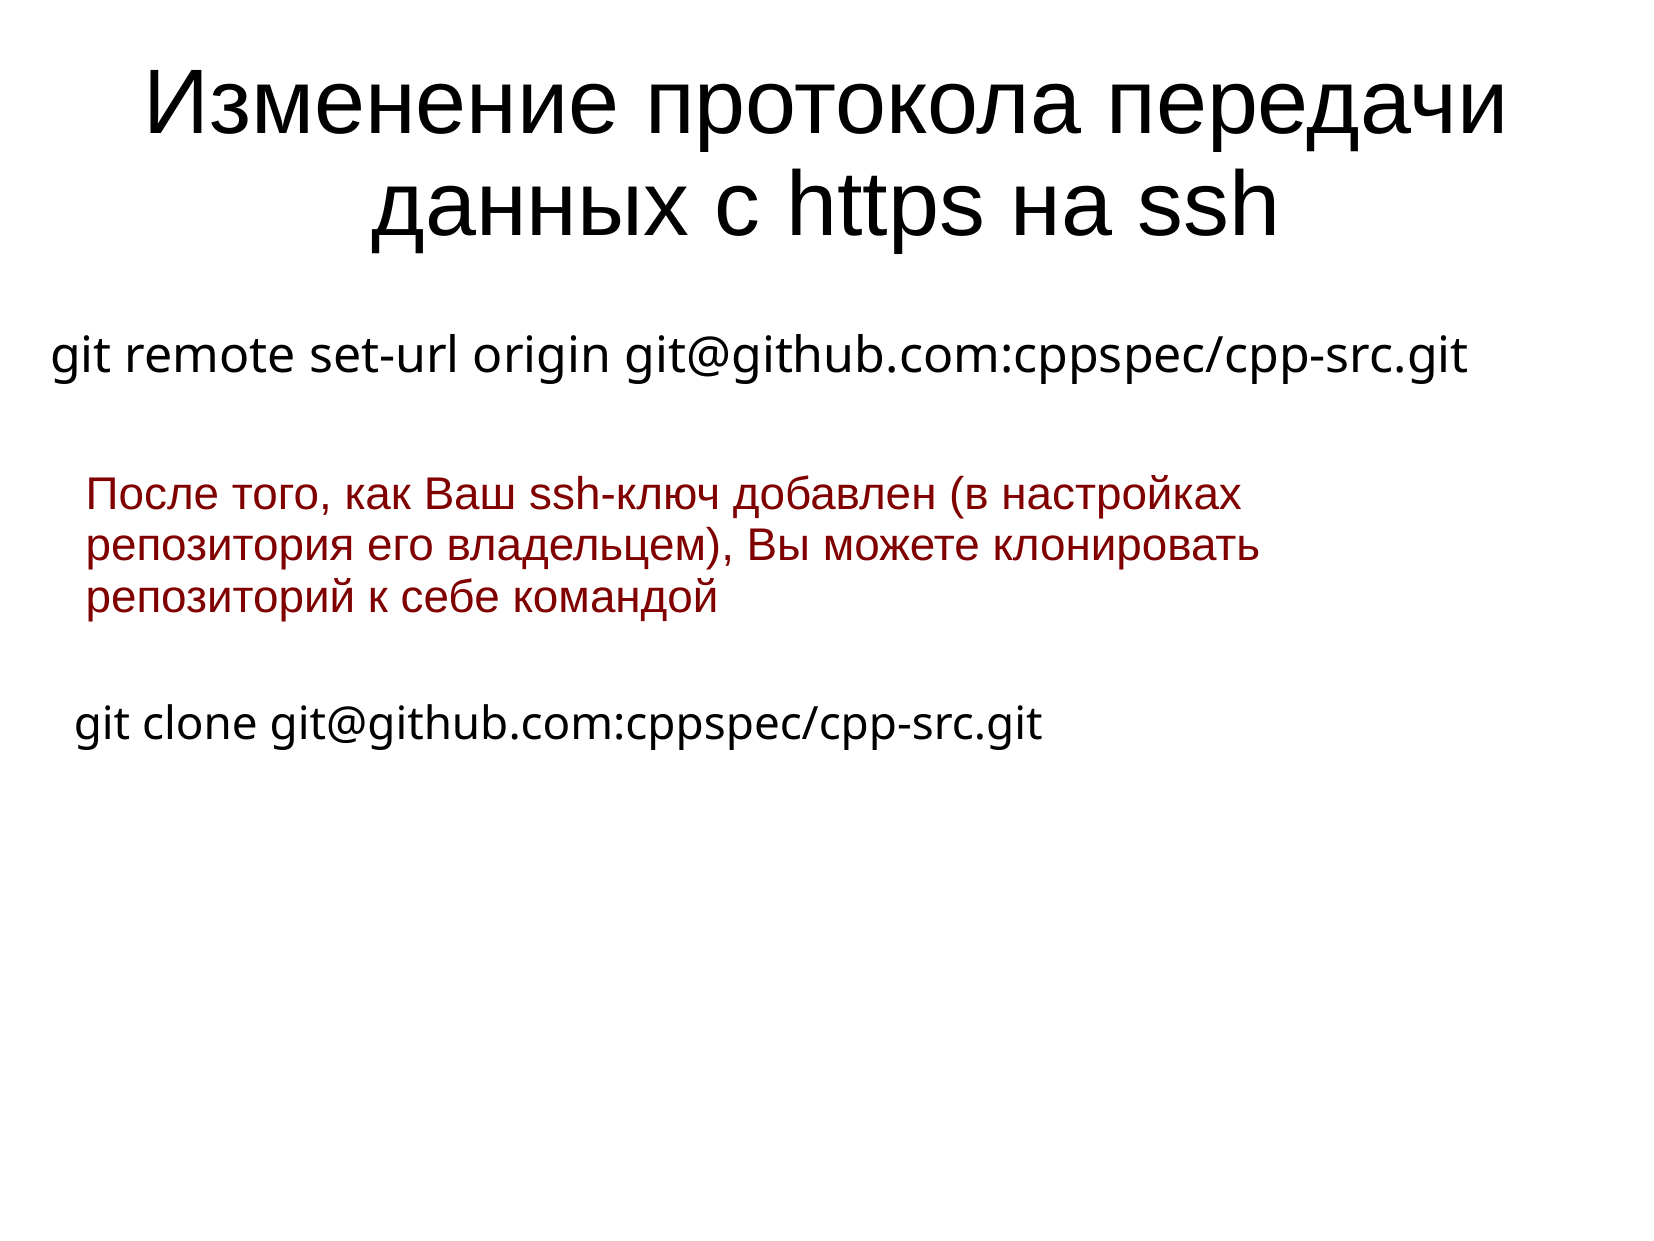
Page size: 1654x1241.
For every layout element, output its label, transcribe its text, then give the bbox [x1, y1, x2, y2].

text_box git remote set-url origin git@github.com:cppspec/cpp-src.git [35, 311, 1619, 438]
text_box После того, как Ваш ssh-ключ добавлен (в настройках репозитория его владельцем), Вы можете клонировать репозиторий к себе командой [70, 460, 1512, 630]
title Изменение протокола передачи данных с https на ssh [82, 49, 1571, 257]
text_box git clone git@github.com:cppspec/cpp-src.git [59, 682, 1418, 749]
